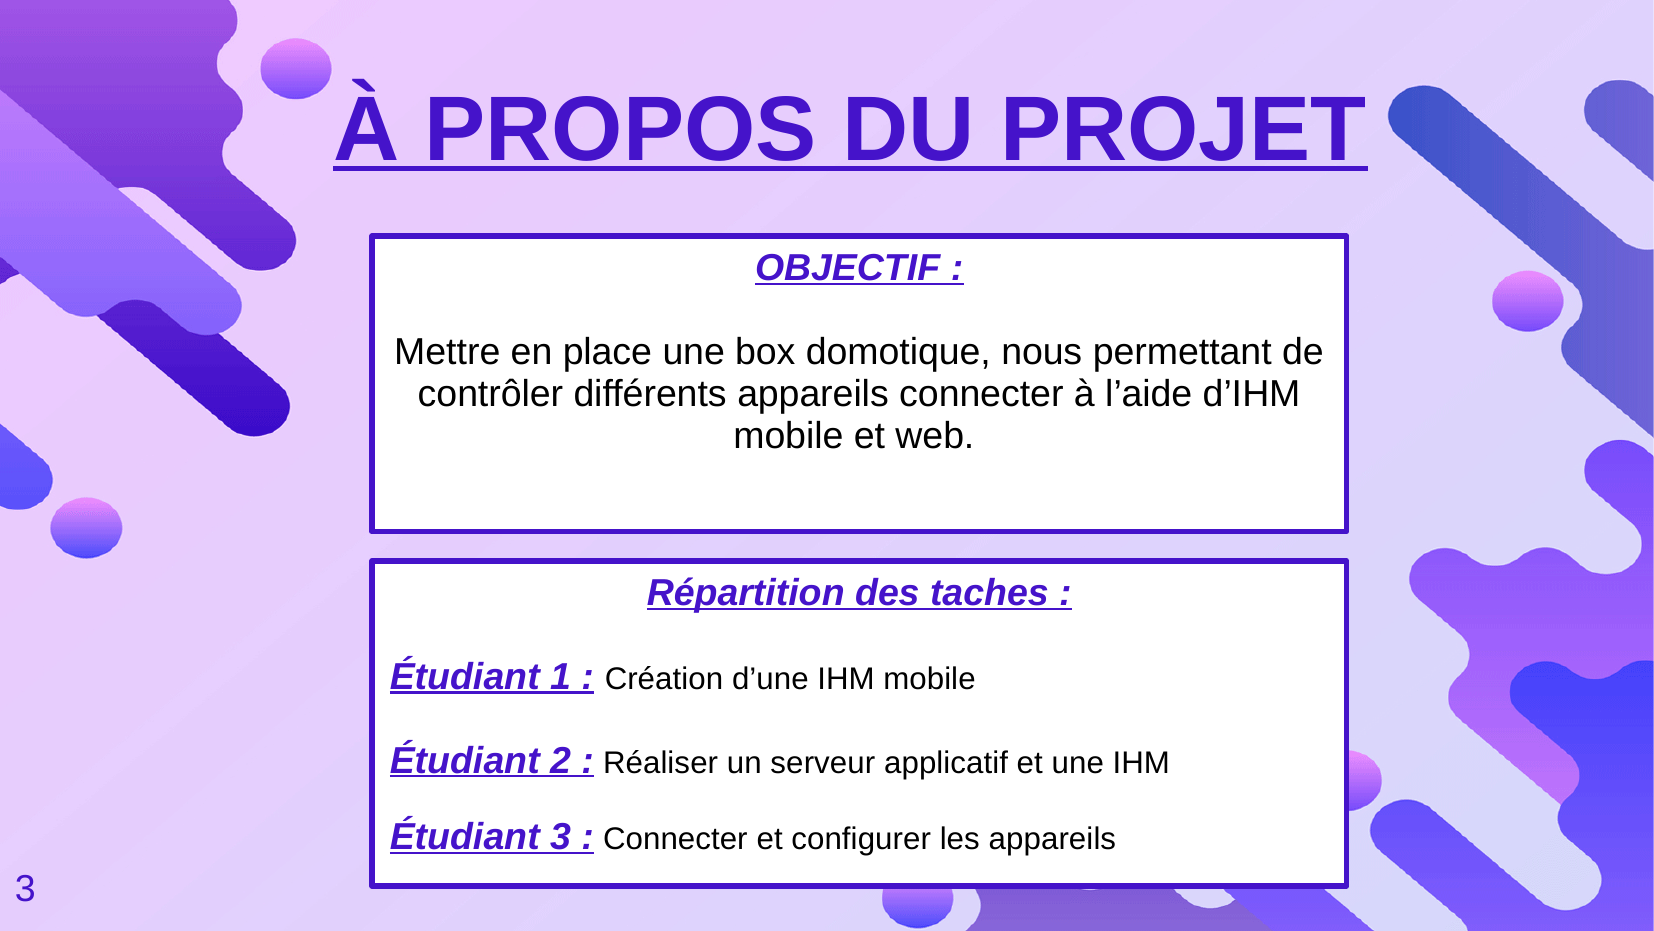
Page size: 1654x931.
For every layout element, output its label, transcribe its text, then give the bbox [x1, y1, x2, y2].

title À PROPOS DU PROJET [106, 51, 1595, 207]
text_box 3 [0, 860, 60, 931]
picture [0, 0, 1654, 931]
text_box Répartition des taches : Étudiant 1 : Création d’une IHM mobile Étudiant 2 : Réaliser un serveur applicatif et une IHM Étudiant 3 : Connecter et configurer les appareils [372, 561, 1347, 886]
text_box OBJECTIF : Mettre en place une box domotique, nous permettant de contrôler différents appareils connecter à l’aide d’IHM mobile et web. [372, 236, 1347, 532]
